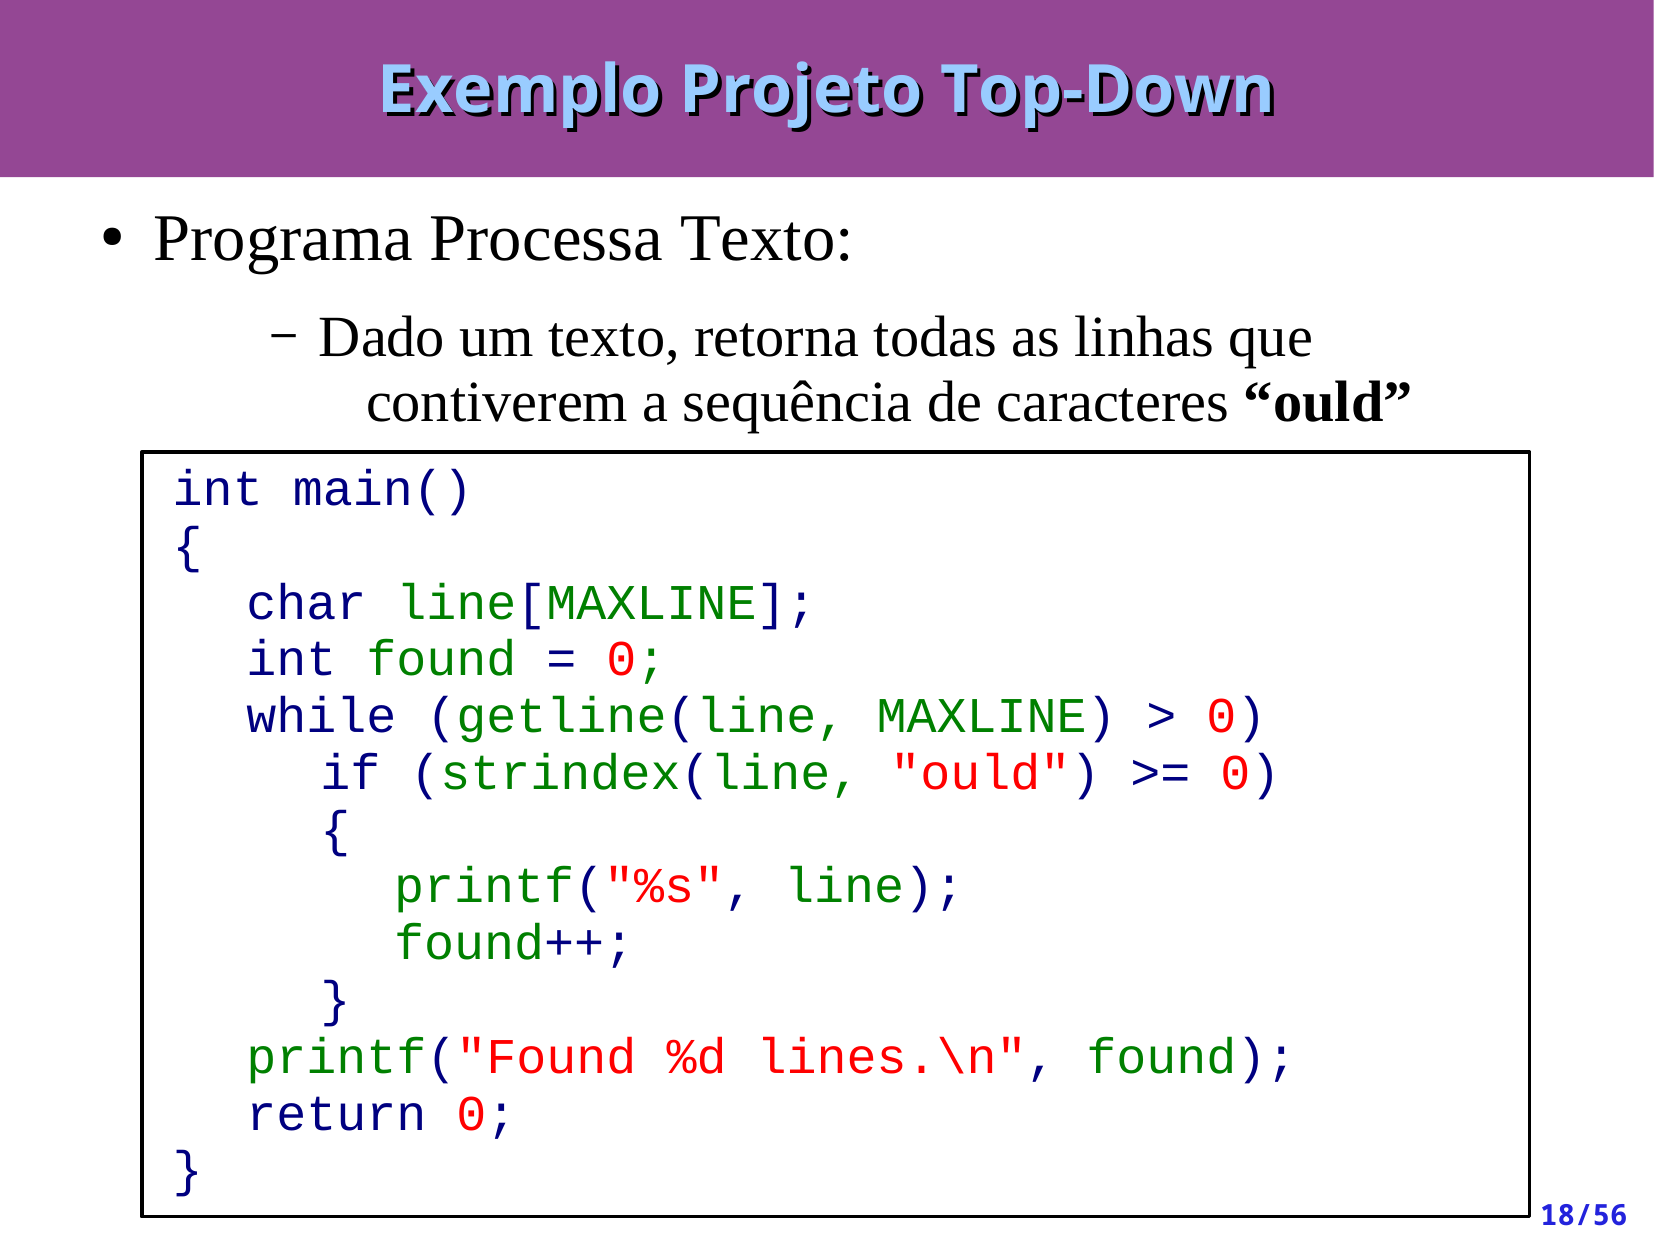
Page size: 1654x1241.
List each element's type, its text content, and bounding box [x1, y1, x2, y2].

list Programa Processa Texto: Dado um texto, retorna todas as linhas que contiverem a sequência de caracteres “ould” [82, 200, 1571, 1020]
text_box int main() { char line[MAXLINE]; int found = 0; while (getline(line, MAXLINE) > 0) if (strindex(line, "ould") >= 0) { printf("%s", line); found++; } printf("Found %d lines.\n", found); return 0; } [141, 452, 1530, 1217]
title Exemplo Projeto Top-Down [82, 0, 1571, 176]
